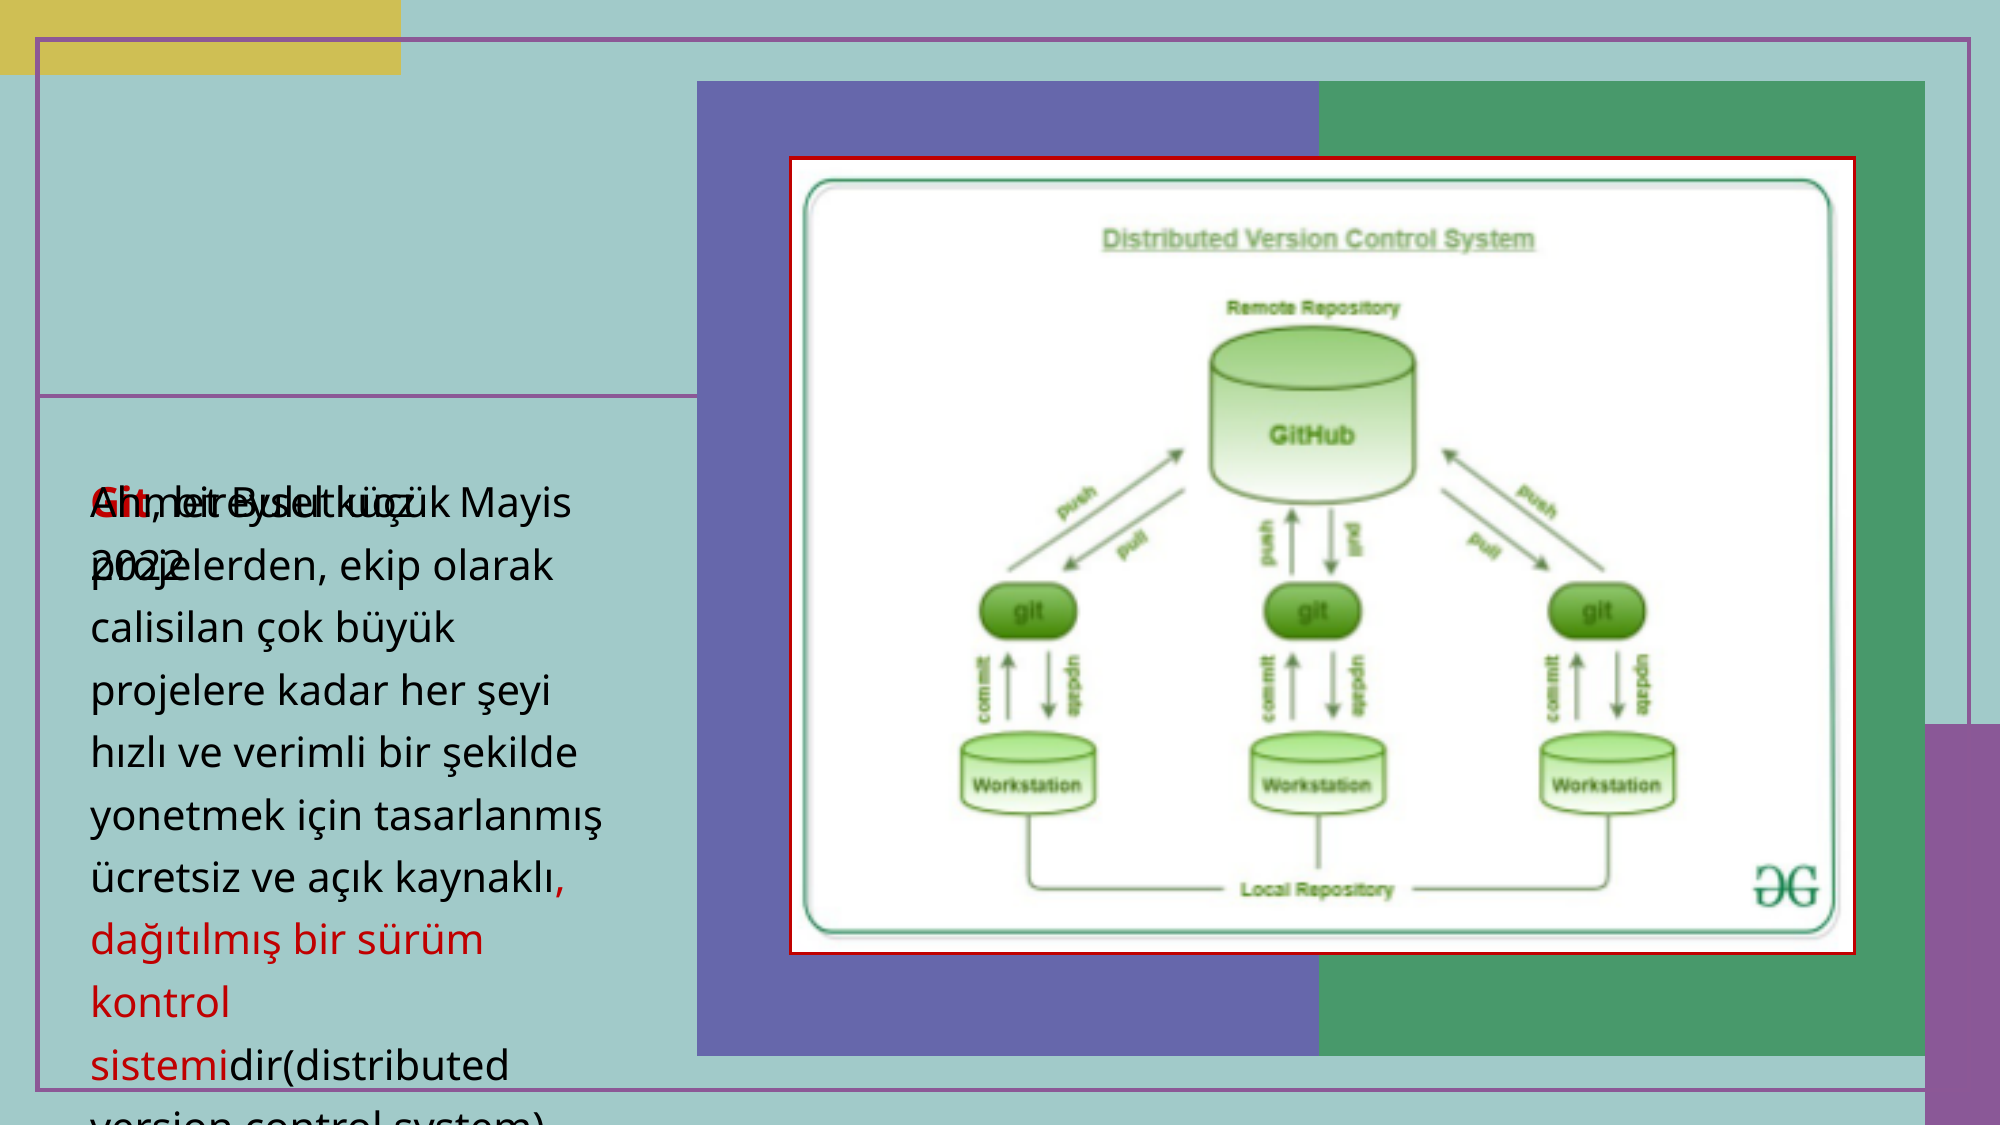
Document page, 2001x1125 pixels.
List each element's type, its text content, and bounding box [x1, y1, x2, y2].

picture [792, 160, 1853, 952]
list Ahmet Bulutluoz Mayis 2022 [62, 990, 656, 1070]
title Git [44, 275, 639, 419]
list Git, bireysel küçük projelerden, ekip olarak calisilan çok büyük projelere kadar her şeyi hızlı ve verimli bir şekilde yonetmek için tasarlanmış ücretsiz ve açık kaynaklı, dağıtılmış bir sürüm kontrol sistemidir(distributed version control system). [44, 419, 669, 745]
